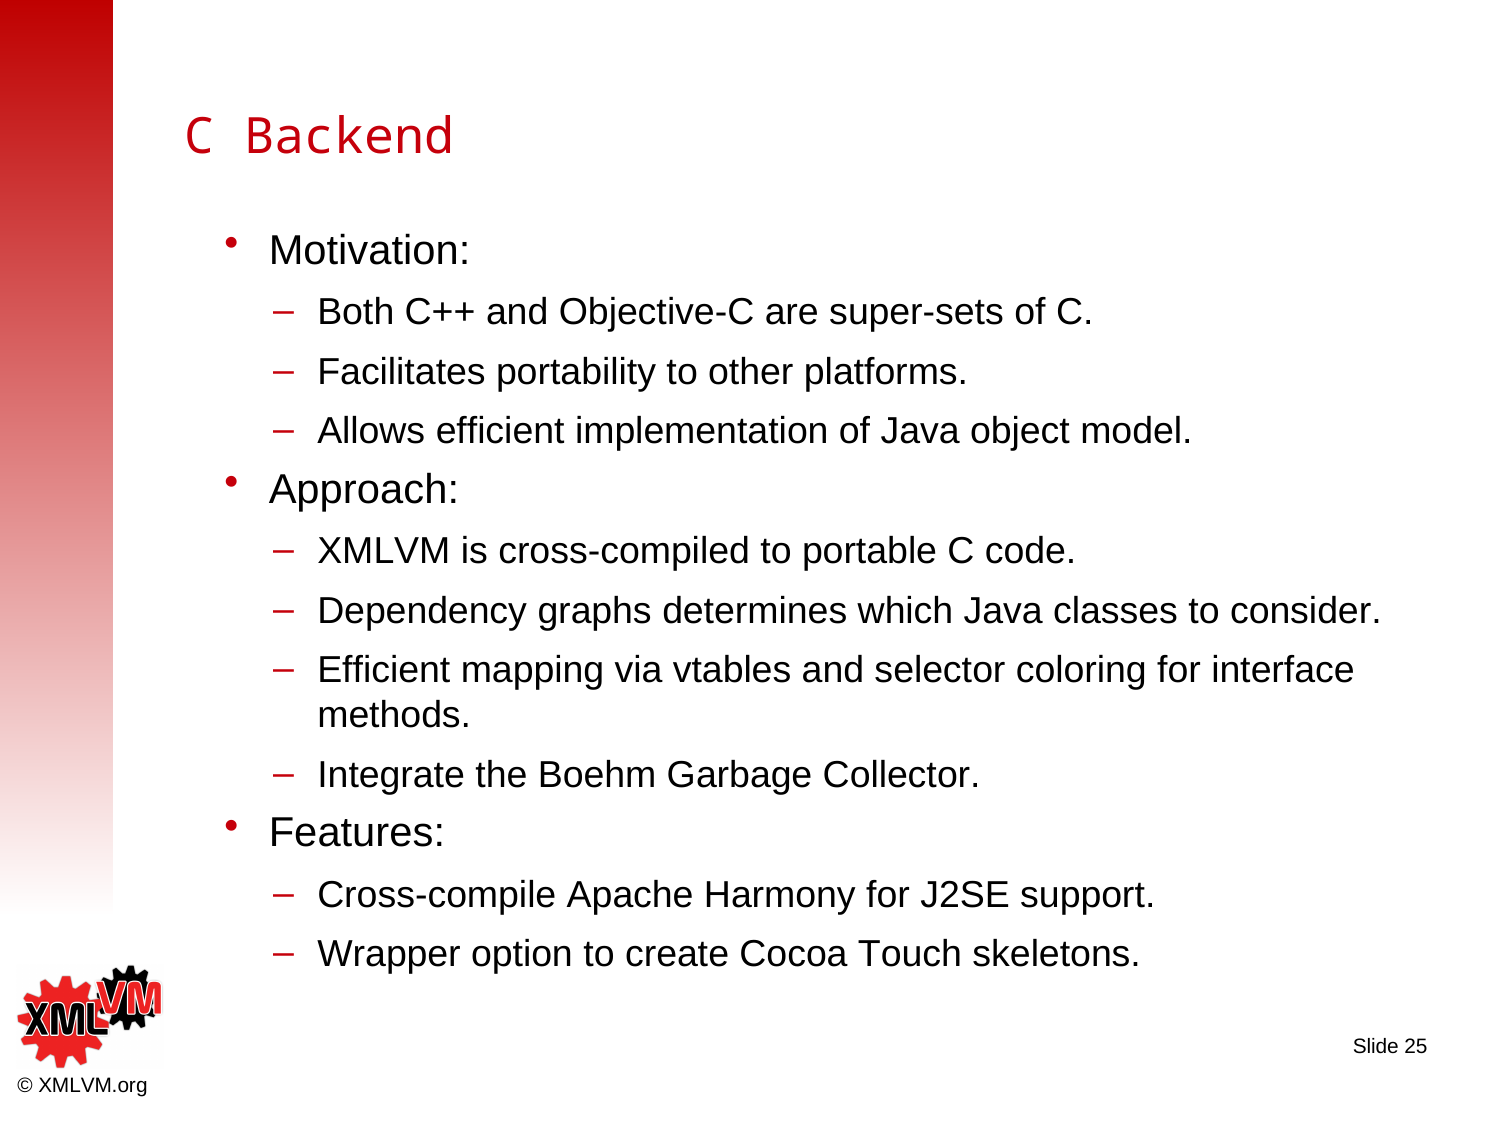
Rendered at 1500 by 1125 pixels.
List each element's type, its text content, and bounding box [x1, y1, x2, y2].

picture [16, 964, 164, 1069]
list Motivation: Both C++ and Objective-C are super-sets of C. Facilitates portability to other platforms. Allows efficient implementation of Java object model. Approach: XMLVM is cross-compiled to portable C code. Dependency graphs determines which Java classes to consider. Efficient mapping via vtables and selector coloring for interface methods. Integrate the Boehm Garbage Collector. Features: Cross-compile Apache Harmony for J2SE support. Wrapper option to create Cocoa Touch skeletons. [224, 222, 1447, 975]
title C Backend [170, 67, 1447, 207]
